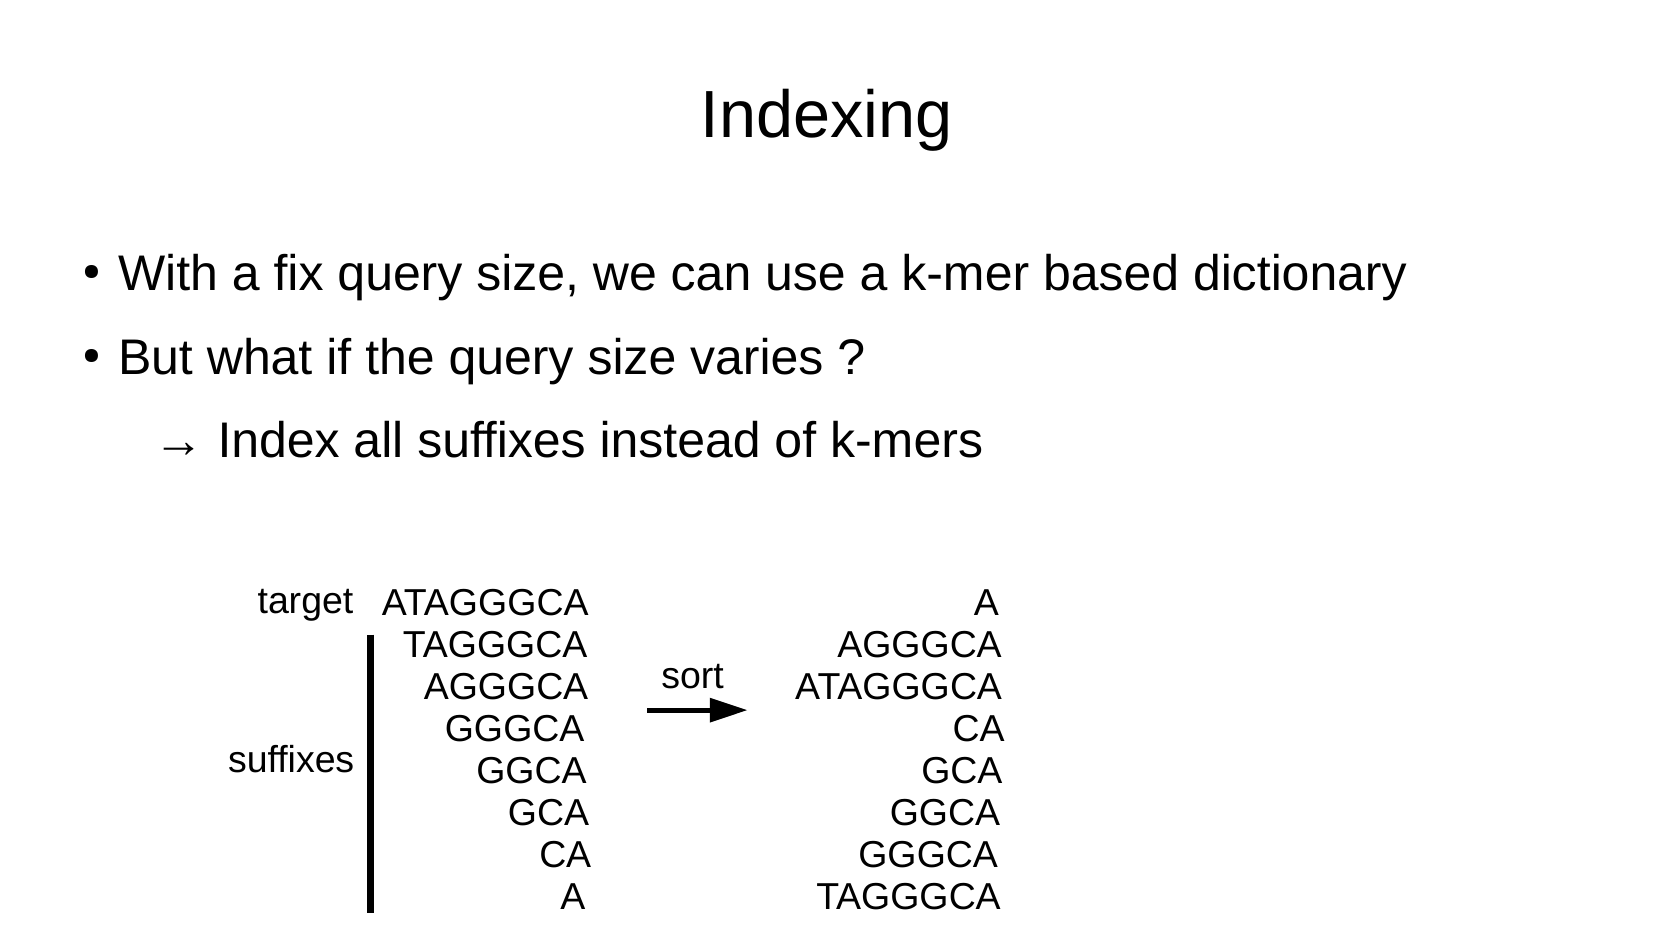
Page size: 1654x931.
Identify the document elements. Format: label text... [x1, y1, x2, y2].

title Indexing [82, 12, 1571, 217]
text_box ATAGGGCA TAGGGCA AGGGCA GGGCA GGCA GCA CA A [367, 574, 614, 925]
text_box sort [646, 647, 739, 705]
text_box target [242, 571, 369, 629]
subtitle With a fix query size, we can use a k-mer based dictionary But what if the query size varies ? → Index all suffixes instead of k-mers [82, 217, 1571, 887]
text_box A AGGGCA ATAGGGCA CA GCA GGCA GGGCA TAGGGCA [780, 574, 1026, 931]
text_box suffixes [213, 731, 370, 789]
